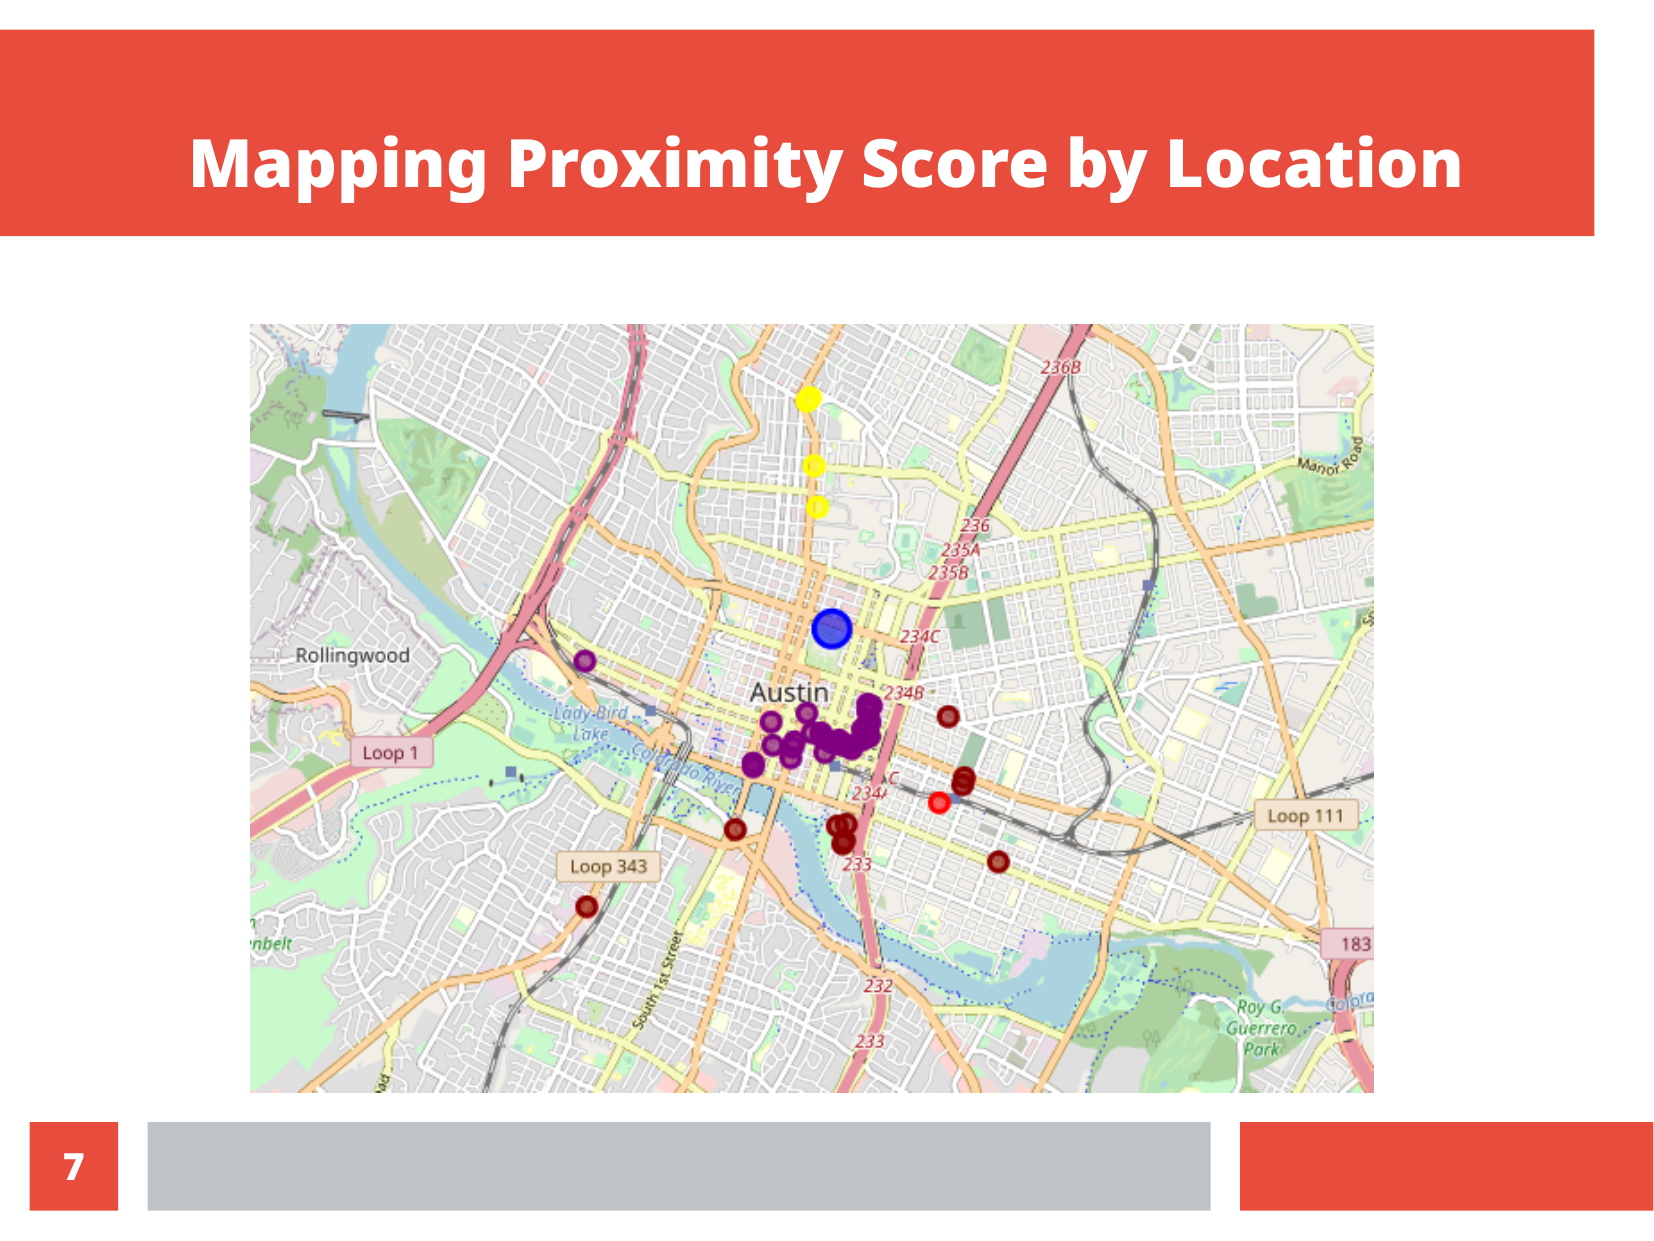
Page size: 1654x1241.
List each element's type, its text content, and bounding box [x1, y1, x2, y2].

title Mapping Proximity Score by Location [59, 59, 1595, 207]
picture [250, 324, 1374, 1093]
